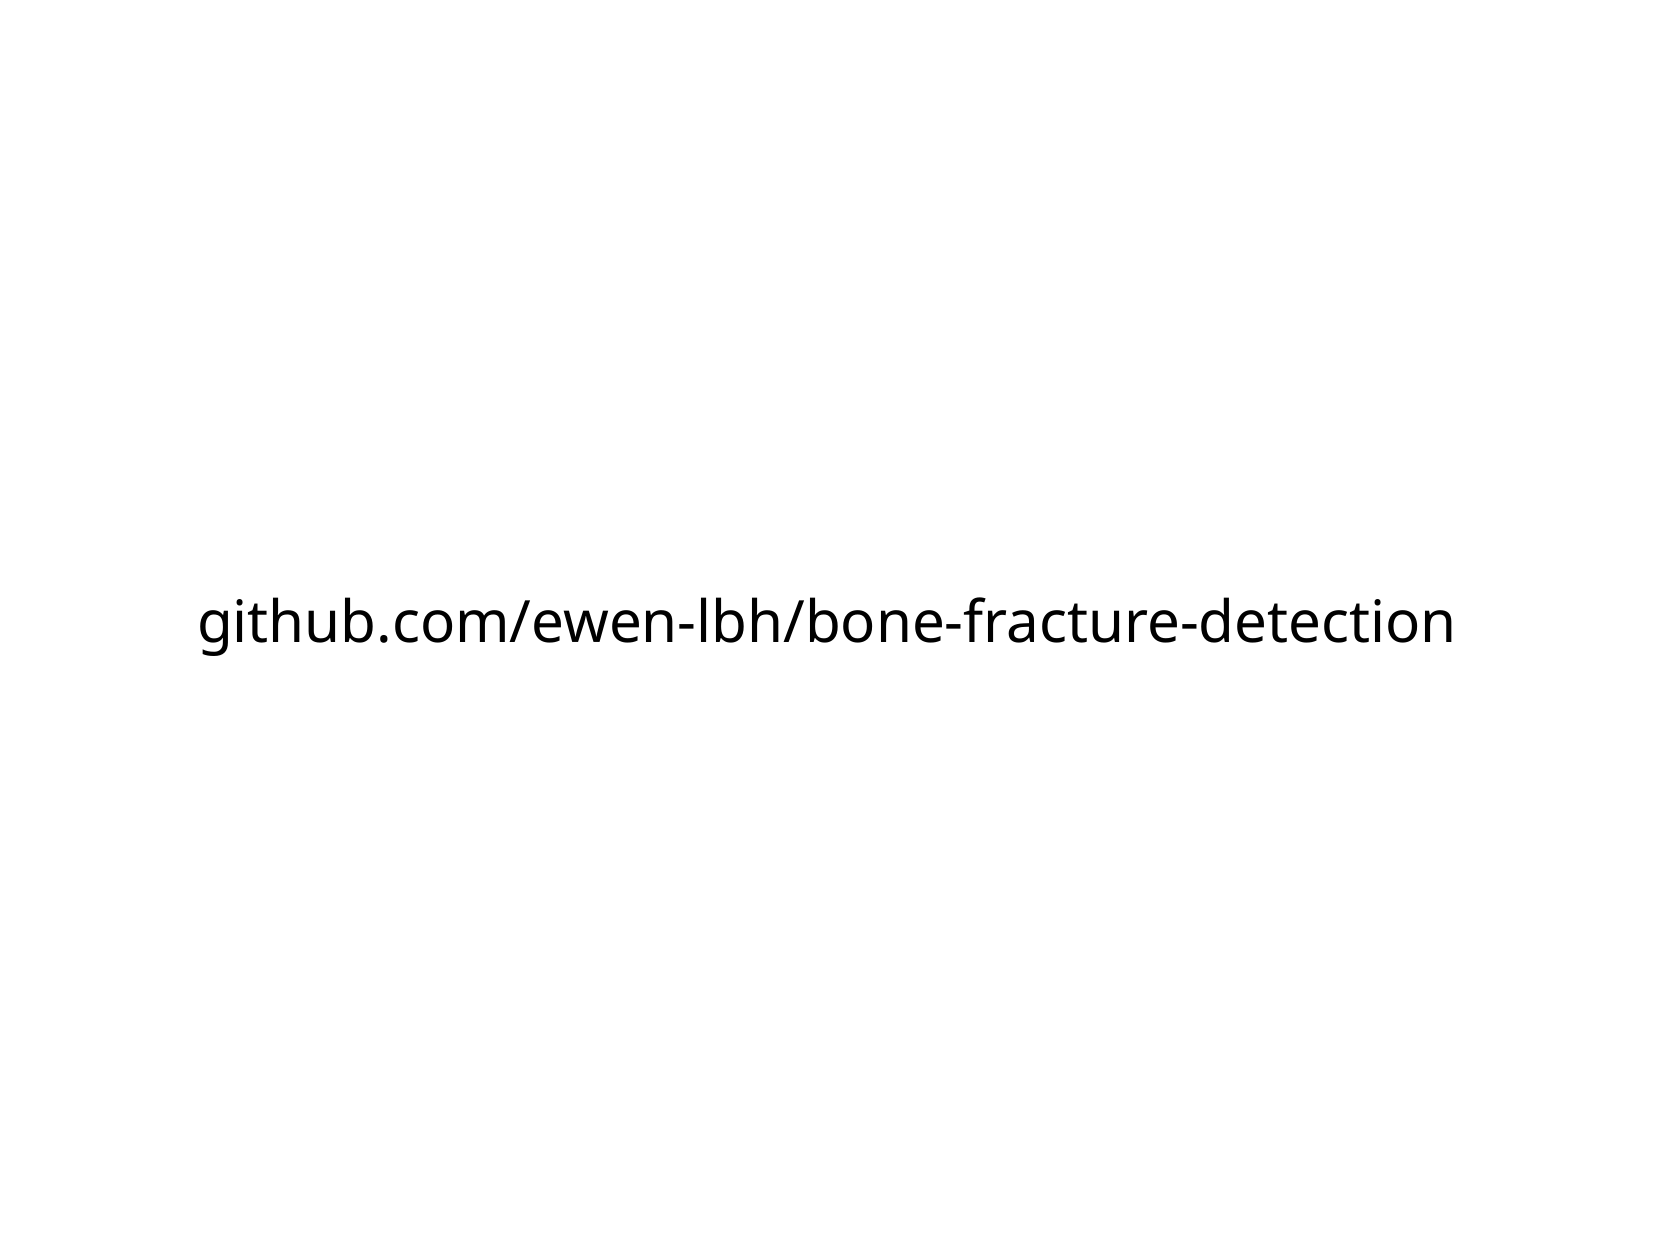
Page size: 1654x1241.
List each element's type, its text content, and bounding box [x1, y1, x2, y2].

title github.com/ewen-lbh/bone-fracture-detection [82, 516, 1571, 724]
